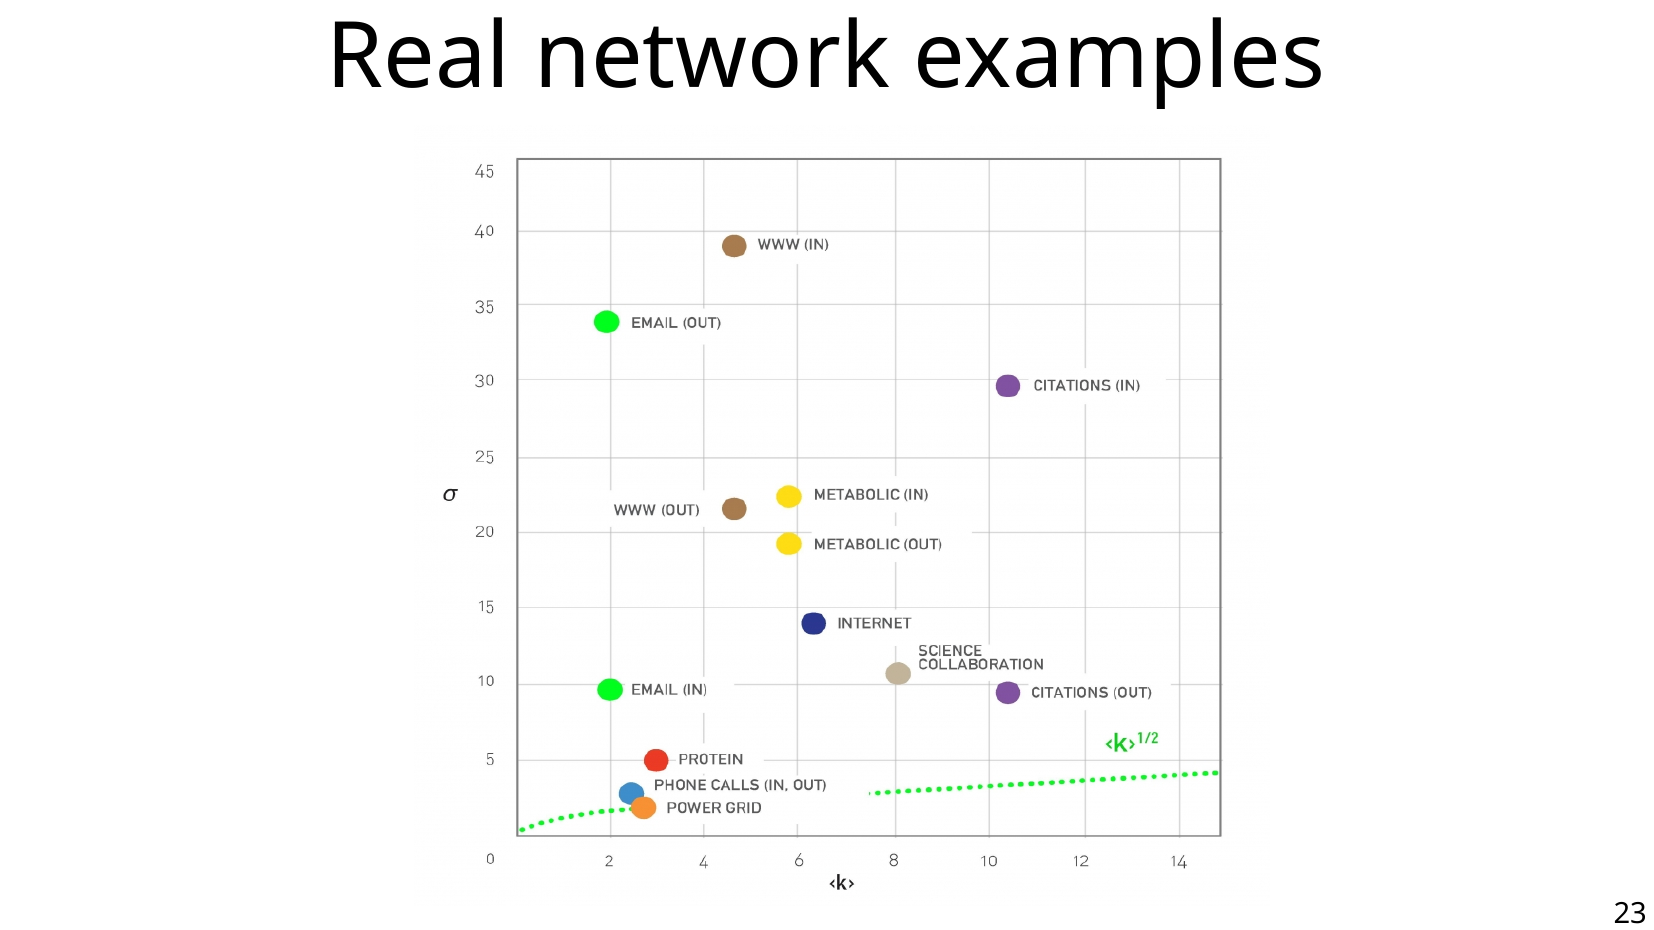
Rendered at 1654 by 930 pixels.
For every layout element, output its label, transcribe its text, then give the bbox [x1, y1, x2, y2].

title Real network examples [82, 0, 1571, 104]
picture [414, 125, 1270, 906]
